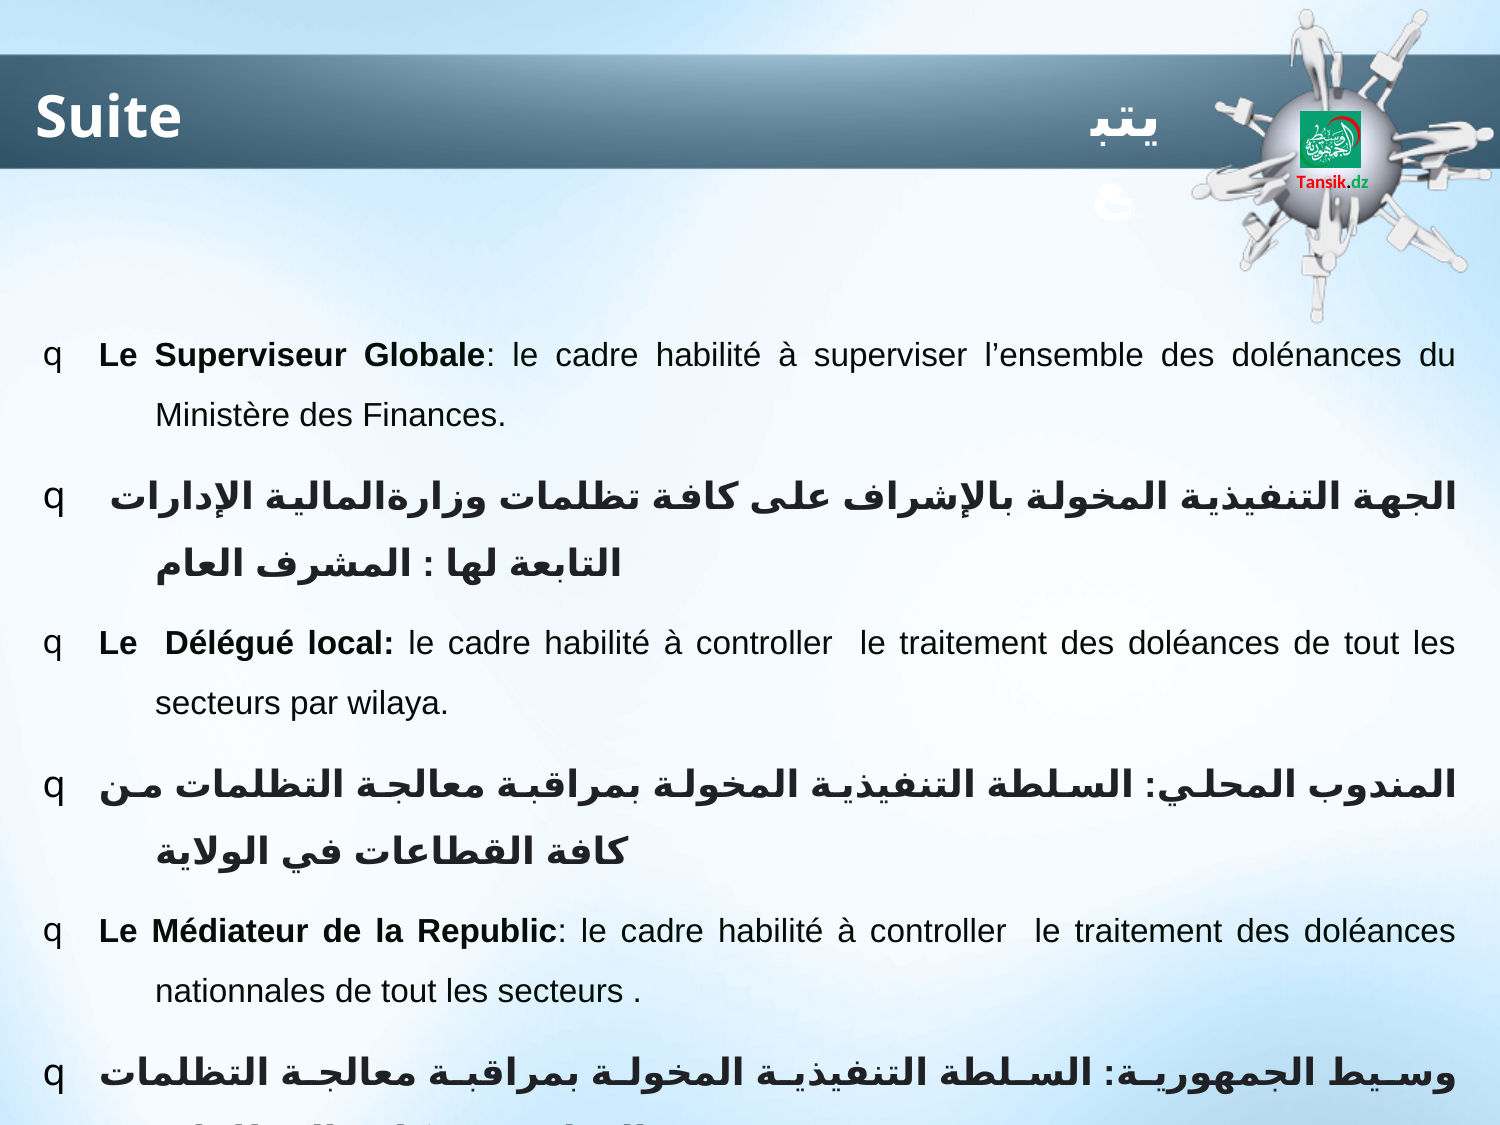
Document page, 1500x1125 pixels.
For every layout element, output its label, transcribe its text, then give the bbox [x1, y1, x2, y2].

text_box Le Superviseur Globale: le cadre habilité à superviser l’ensemble des dolénances du Ministère des Finances. الجهة التنفيذية المخولة بالإشراف على كافة تظلمات وزارةالمالية الإدارات التابعة لها : المشرف العام Le Délégué local: le cadre habilité à controller le traitement des doléances de tout les secteurs par wilaya. المندوب المحلي: السلطة التنفيذية المخولة بمراقبة معالجة التظلمات من كافة القطاعات في الولاية Le Médiateur de la Republic: le cadre habilité à controller le traitement des doléances nationnales de tout les secteurs . وسيط الجمهورية: السلطة التنفيذية المخولة بمراقبة معالجة التظلمات الوطنية من كافة القطاعات [27, 305, 1473, 1041]
picture [1300, 111, 1361, 161]
text_box يتبع [1076, 70, 1194, 154]
title Suite [20, 71, 232, 155]
text_box Tansik.dz [1281, 161, 1386, 197]
